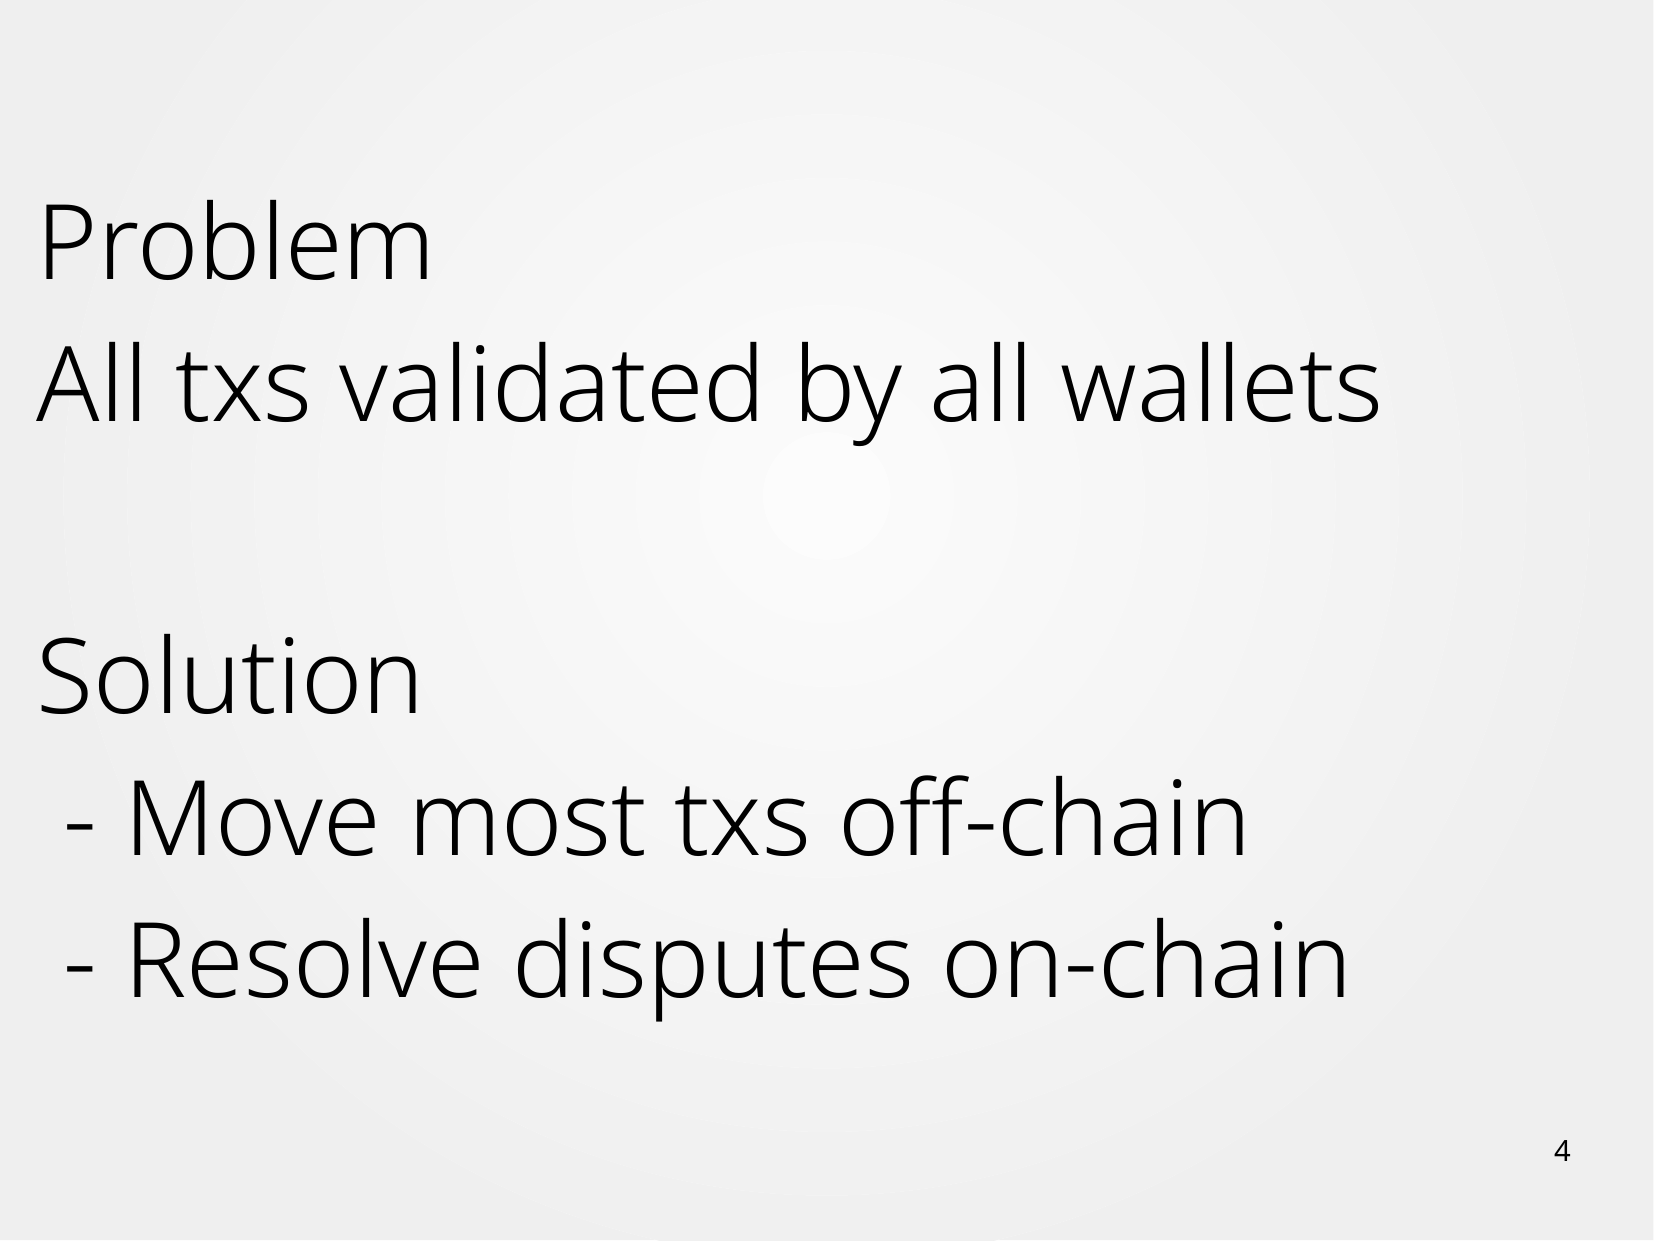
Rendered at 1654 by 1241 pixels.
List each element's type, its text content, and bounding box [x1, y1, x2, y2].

title Problem All txs validated by all wallets [36, 118, 1617, 502]
title Solution - Move most txs off-chain - Resolve disputes on-chain [36, 602, 1617, 987]
